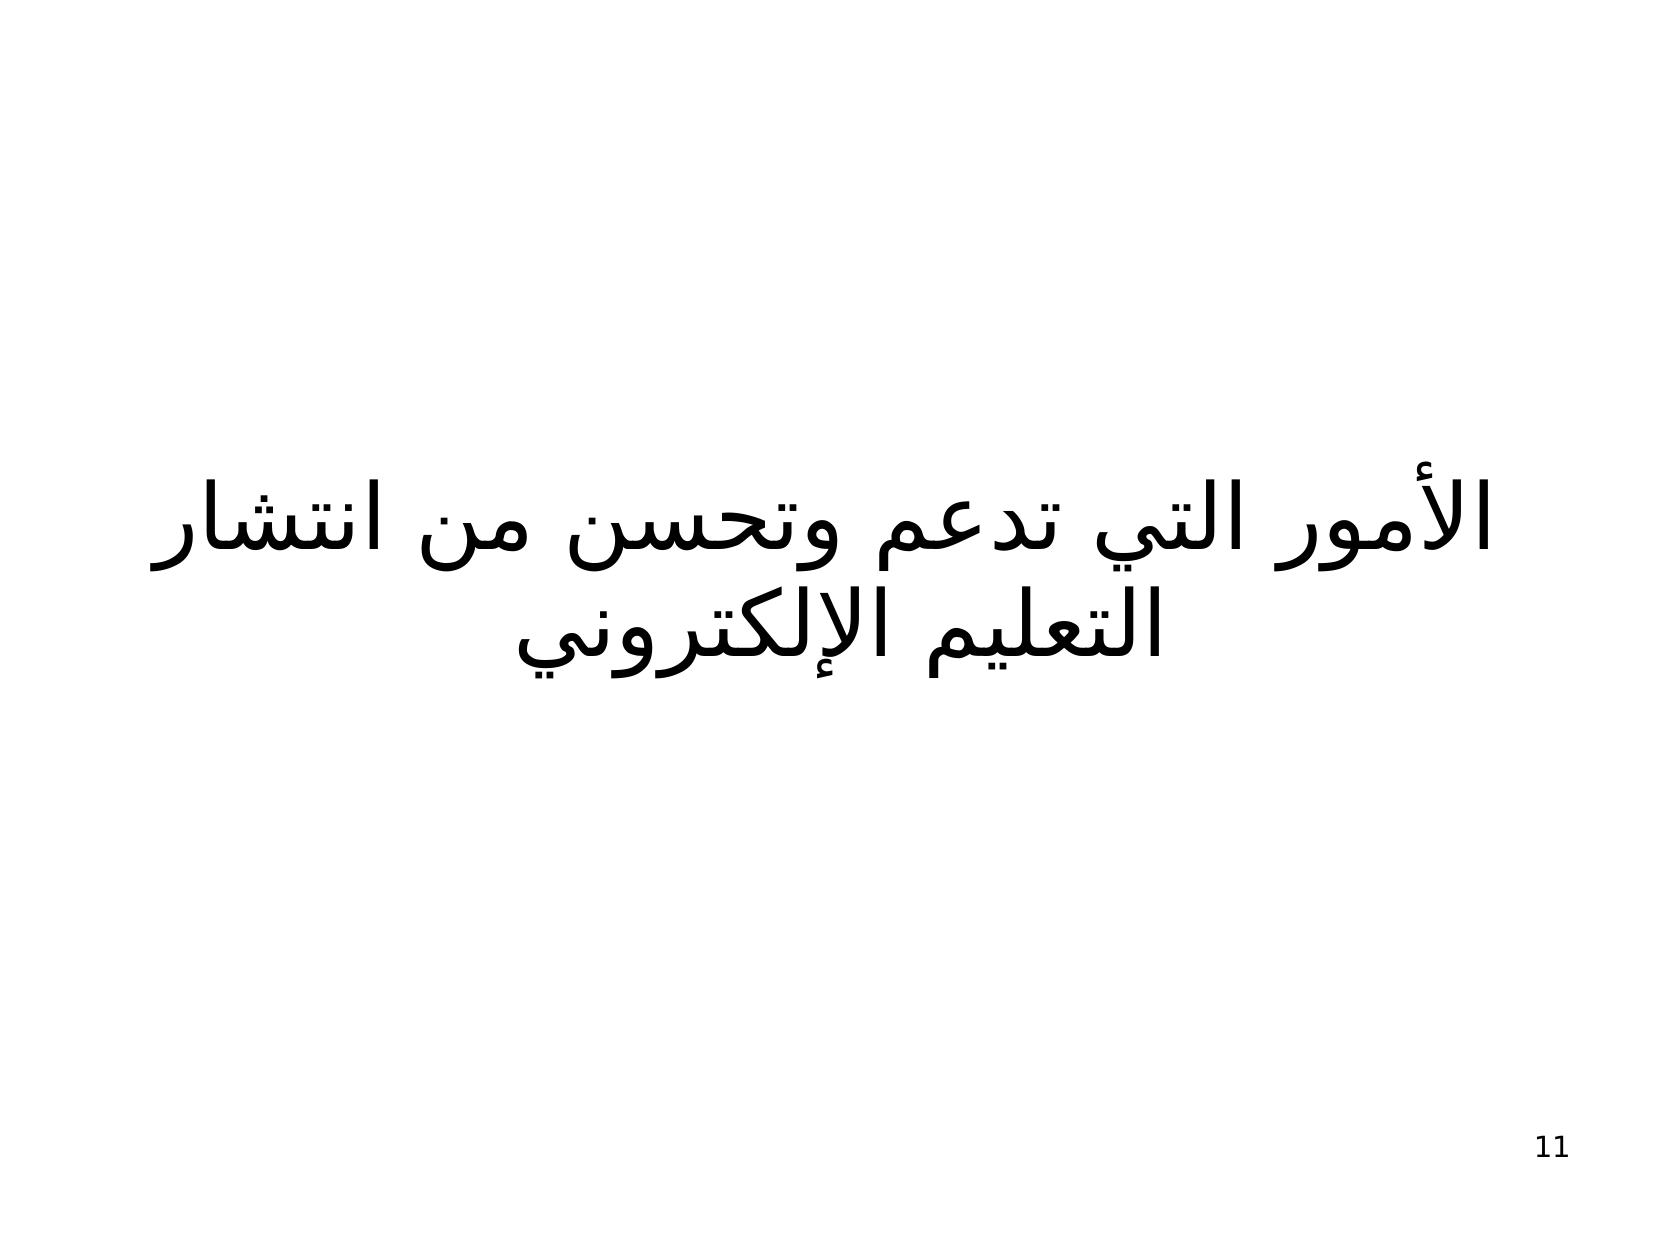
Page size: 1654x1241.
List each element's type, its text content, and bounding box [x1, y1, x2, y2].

title الأمور التي تدعم وتحسن من انتشار التعليم الإلكتروني [82, 460, 1571, 683]
